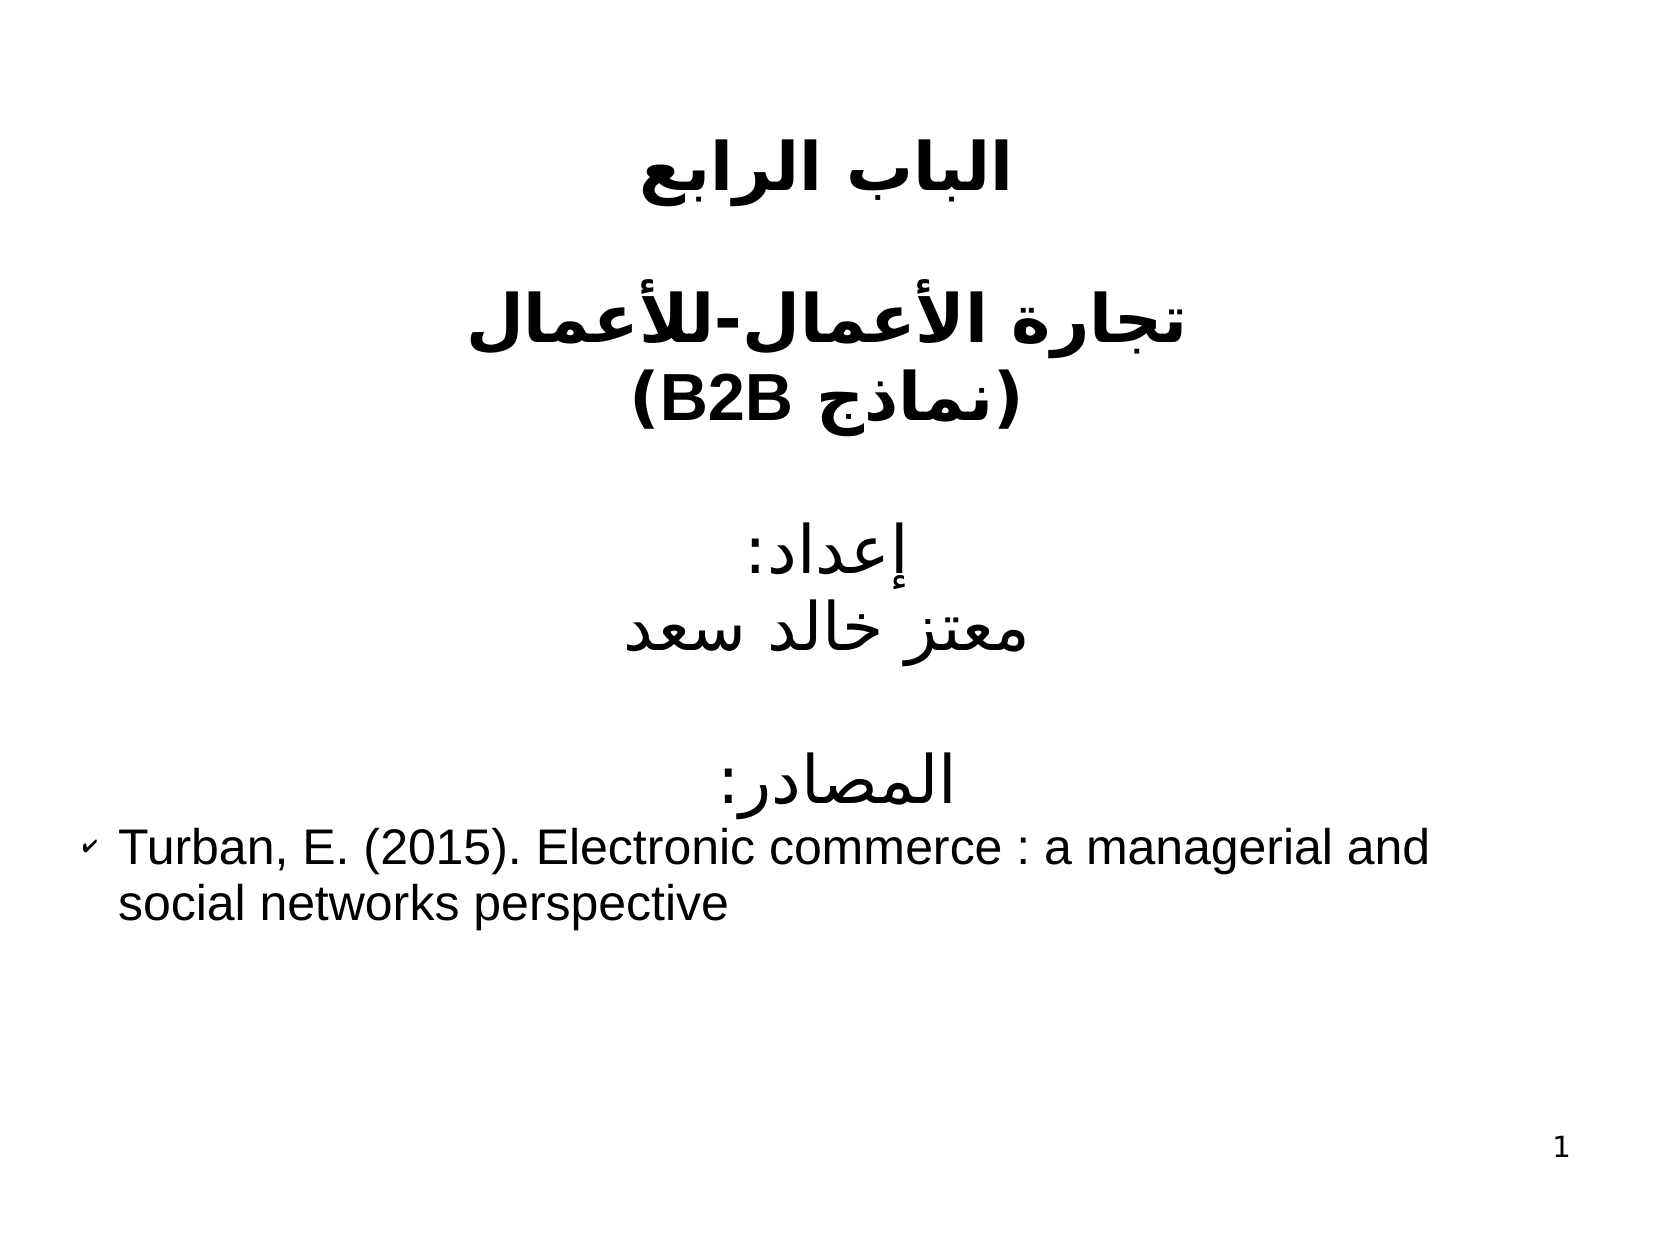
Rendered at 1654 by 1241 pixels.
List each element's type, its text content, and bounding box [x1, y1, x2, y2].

subtitle الباب الرابع تجارة الأعمال-للأعمال (نماذج B2B) إعداد: معتز خالد سعد المصادر: Turban, E. (2015). Electronic commerce : a managerial and social networks perspective [82, 49, 1571, 1010]
